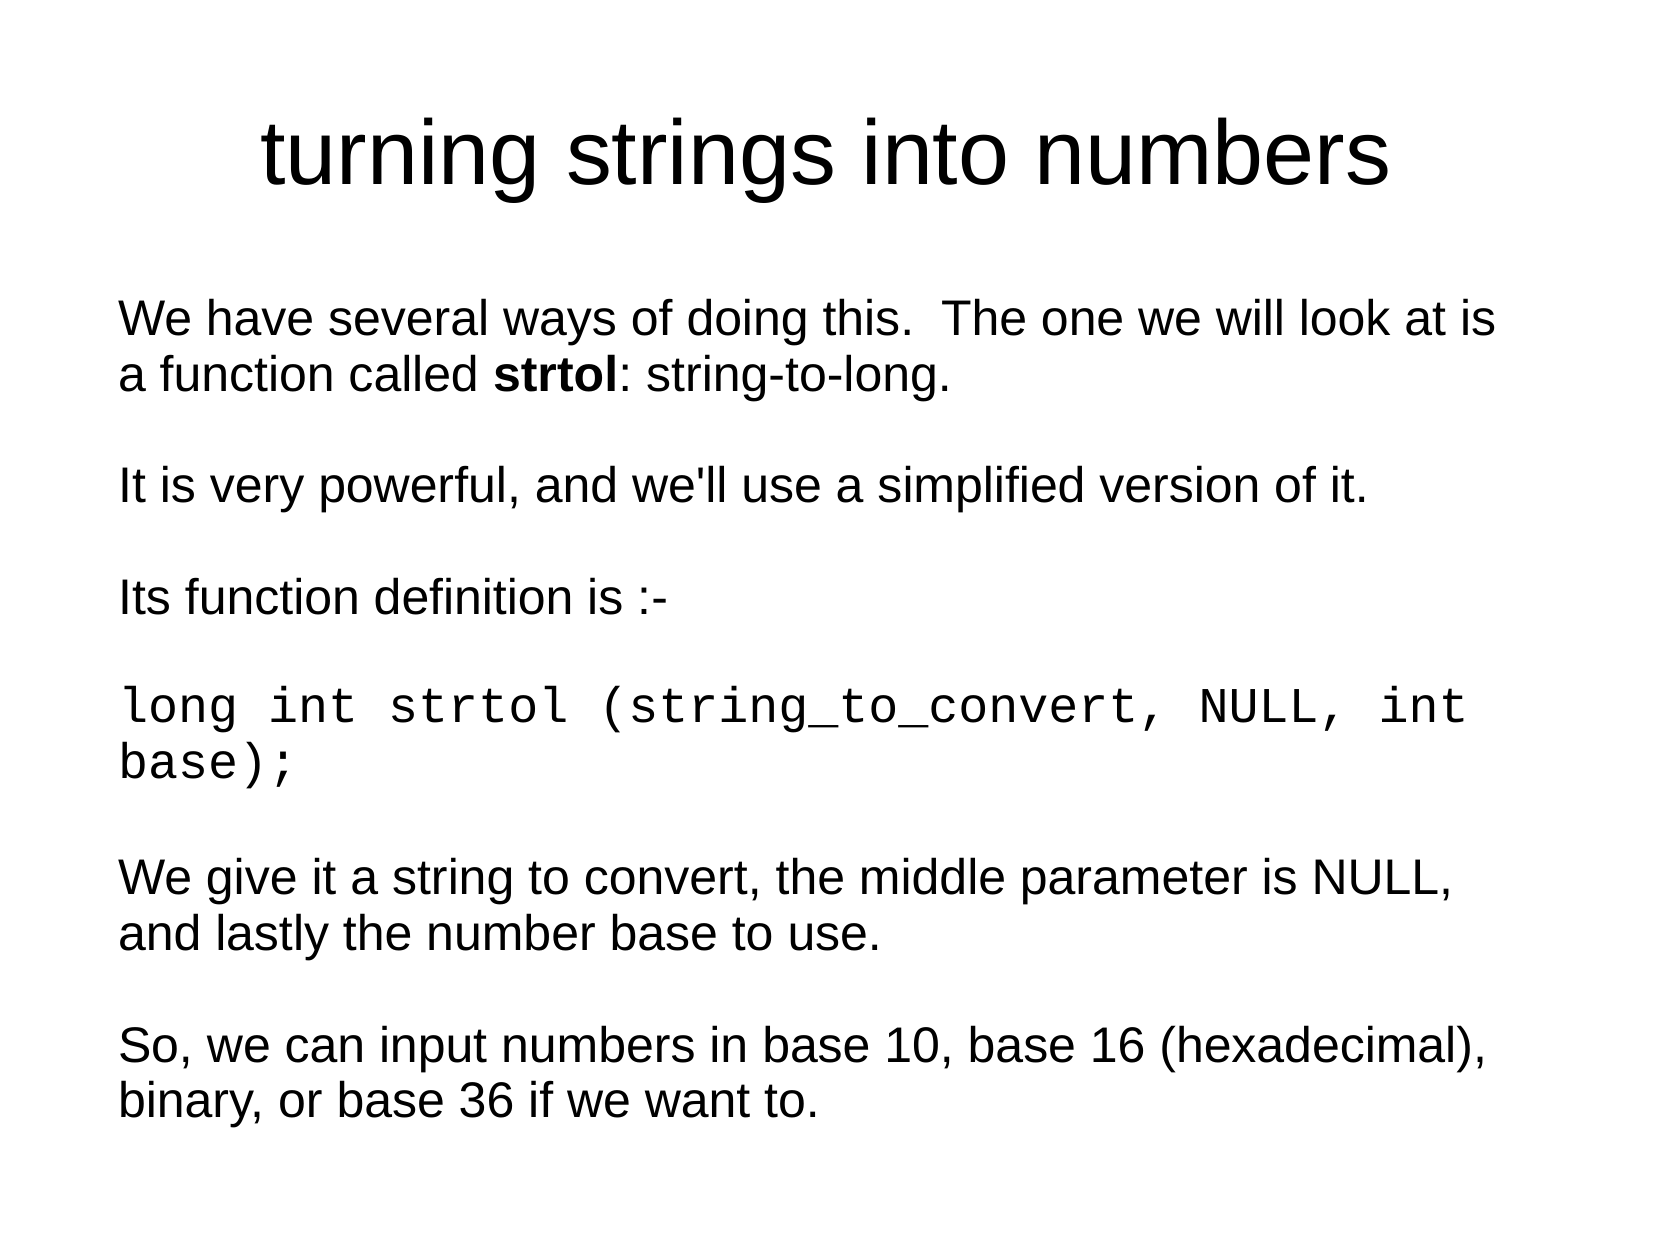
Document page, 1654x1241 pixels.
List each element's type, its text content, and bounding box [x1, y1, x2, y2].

subtitle We have several ways of doing this. The one we will look at is a function called strtol: string-to-long. It is very powerful, and we'll use a simplified version of it. Its function definition is :- long int strtol (string_to_convert, NULL, int base); We give it a string to convert, the middle parameter is NULL, and lastly the number base to use. So, we can input numbers in base 10, base 16 (hexadecimal), binary, or base 36 if we want to. [118, 290, 1538, 1158]
title turning strings into numbers [82, 49, 1571, 257]
